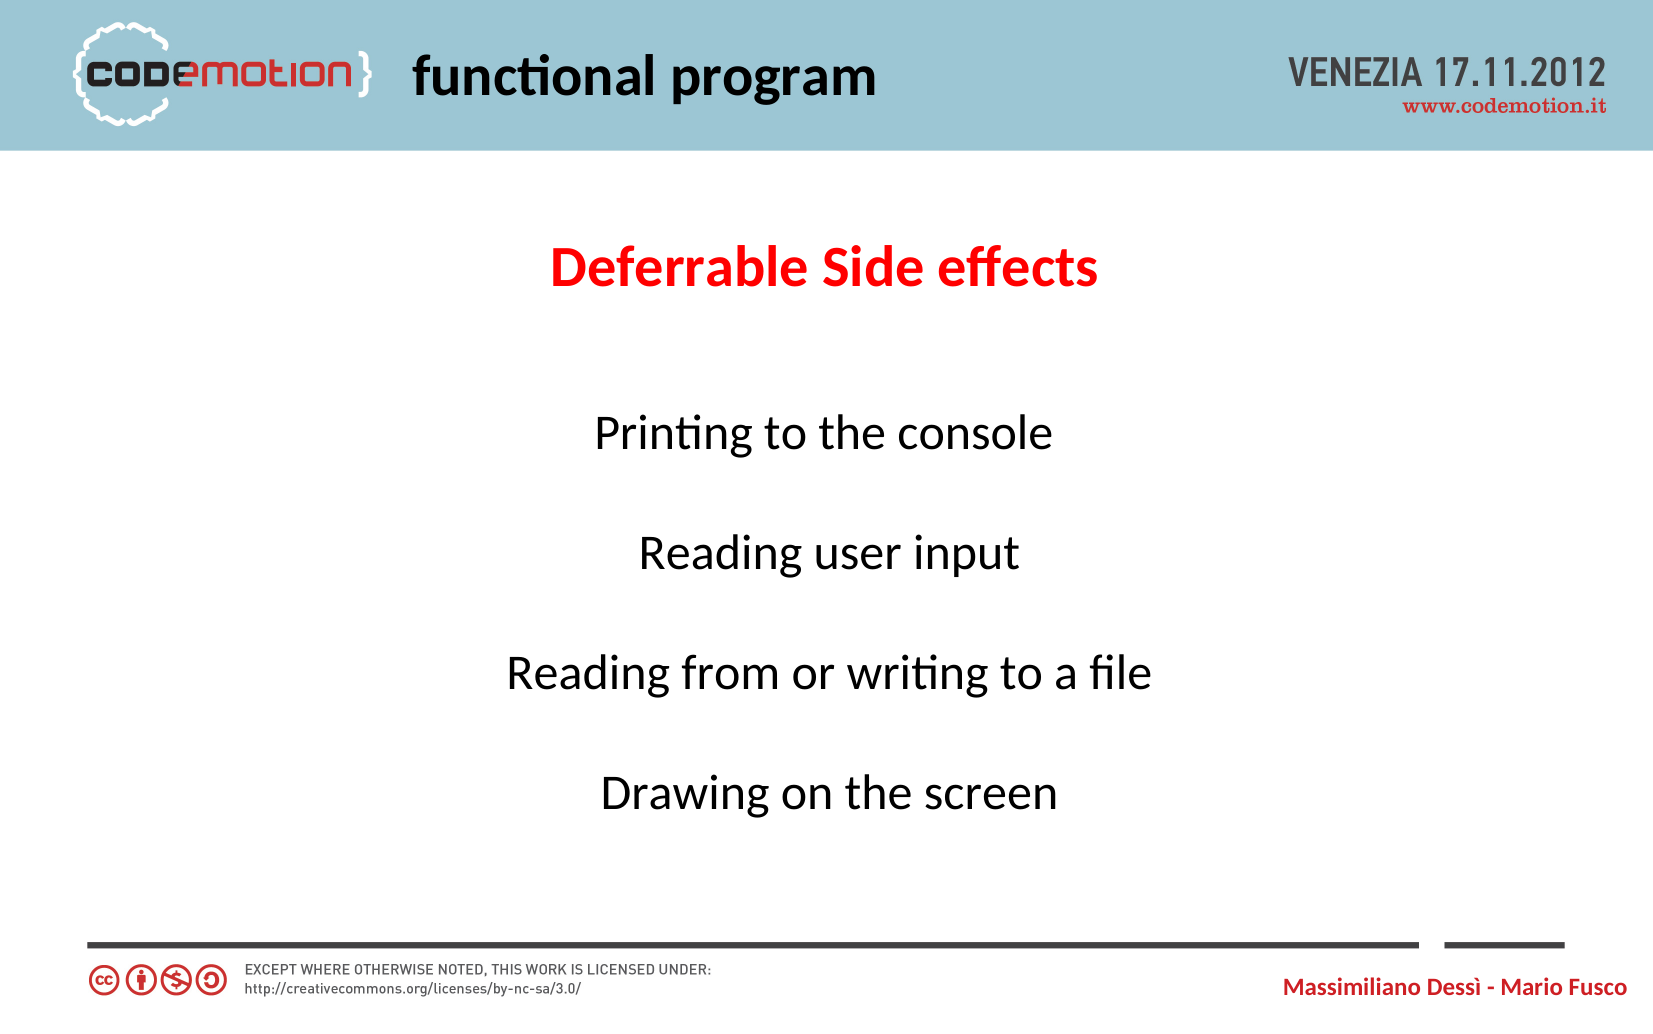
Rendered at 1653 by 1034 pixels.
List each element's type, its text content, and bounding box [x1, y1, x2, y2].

text_box Deferrable Side effects [180, 221, 1471, 306]
text_box Printing to the console Reading user input Reading from or writing to a file Drawing on the screen [180, 392, 1480, 827]
picture [0, 0, 1653, 1034]
text_box functional program [225, 30, 1321, 145]
